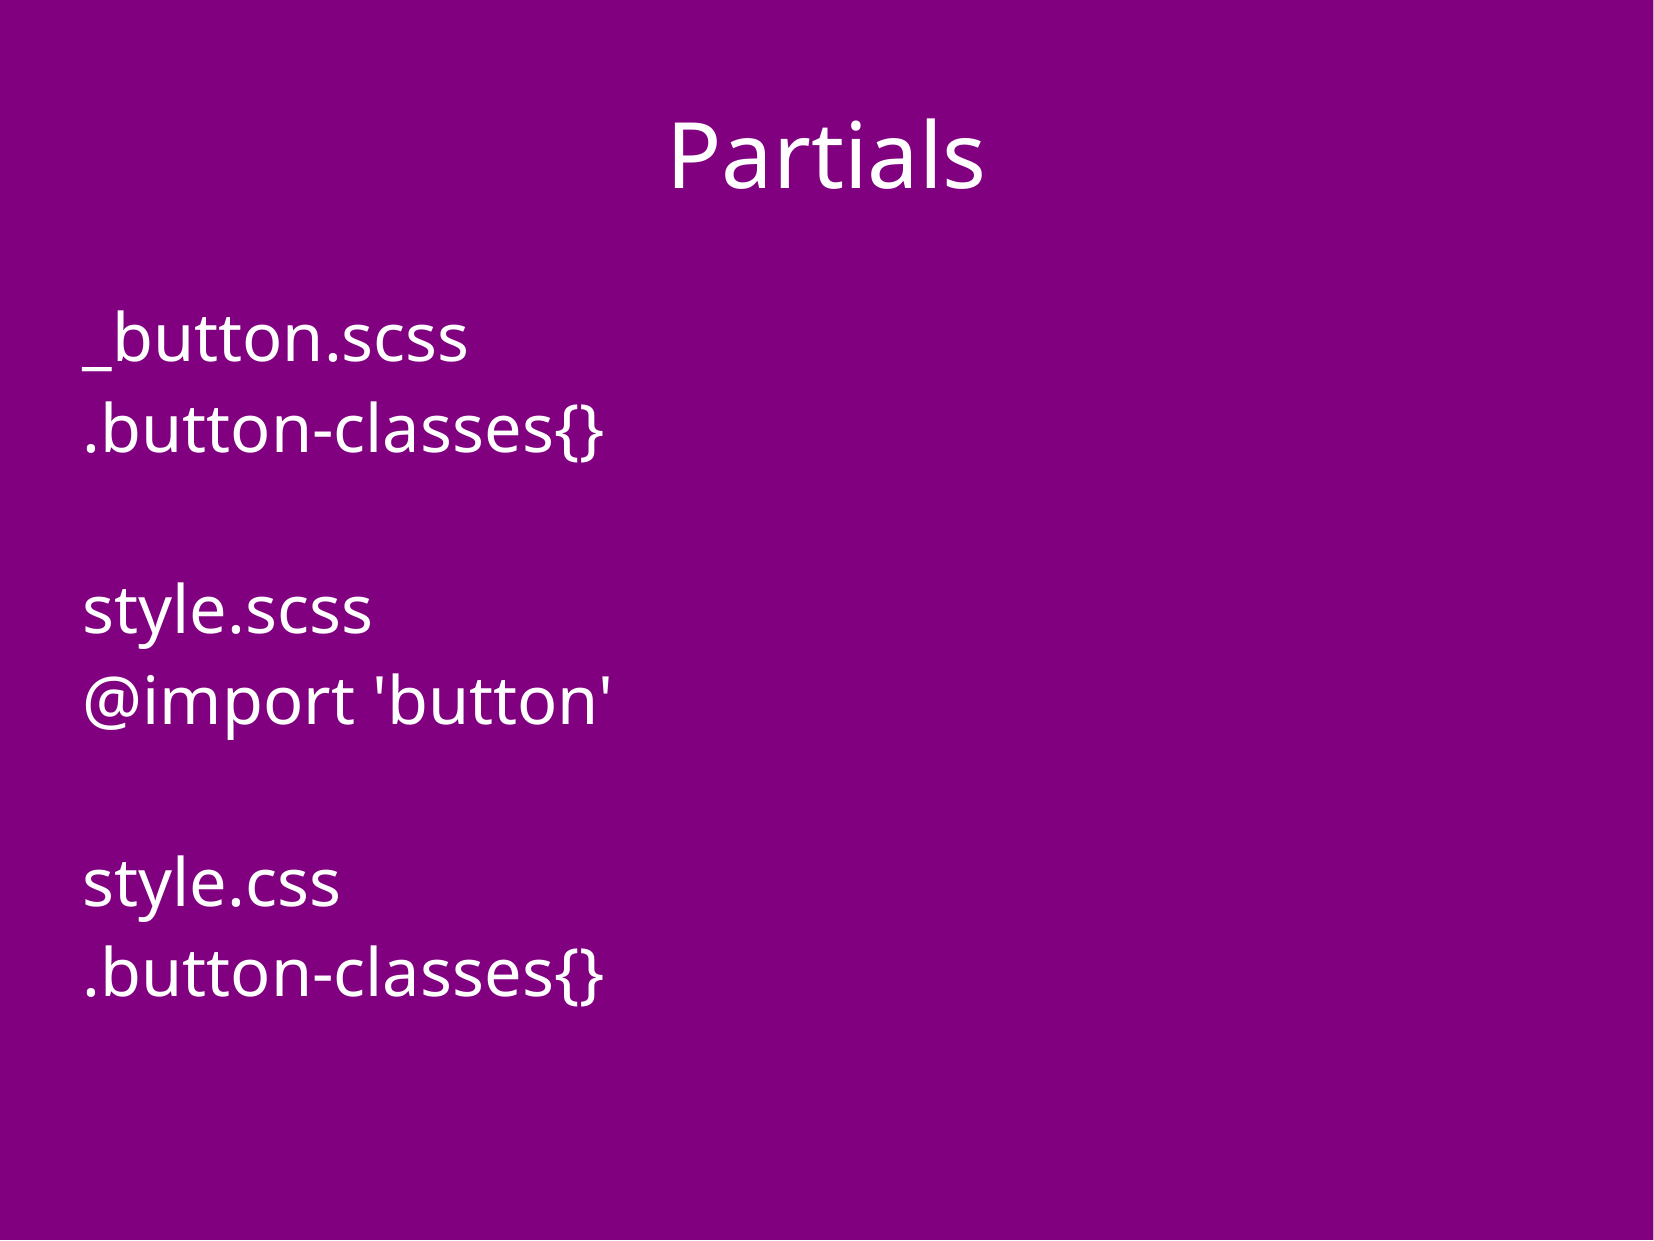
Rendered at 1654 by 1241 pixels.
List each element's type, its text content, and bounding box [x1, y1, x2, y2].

title Partials [82, 49, 1571, 257]
subtitle _button.scss .button-classes{} style.scss @import 'button' style.css .button-classes{} [82, 290, 1571, 1109]
